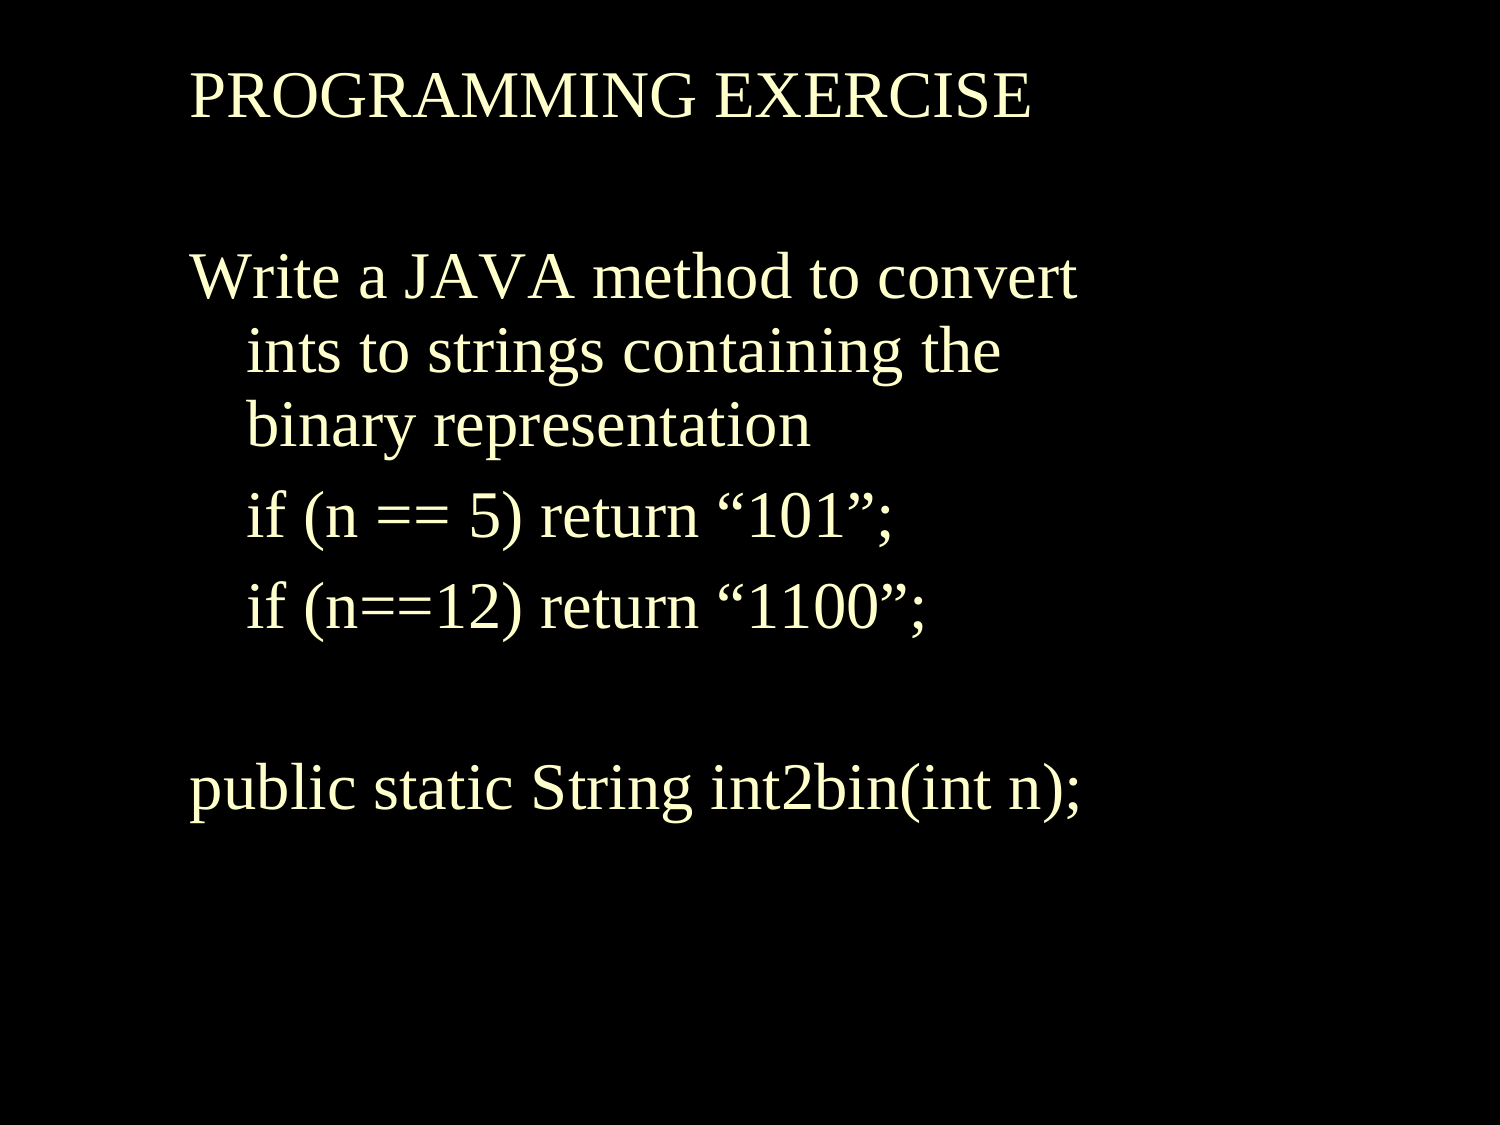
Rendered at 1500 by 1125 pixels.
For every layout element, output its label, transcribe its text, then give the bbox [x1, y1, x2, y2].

list PROGRAMMING EXERCISE Write a JAVA method to convert ints to strings containing the binary representation if (n == 5) return “101”; if (n==12) return “1100”; public static String int2bin(int n); [174, 50, 1103, 1026]
